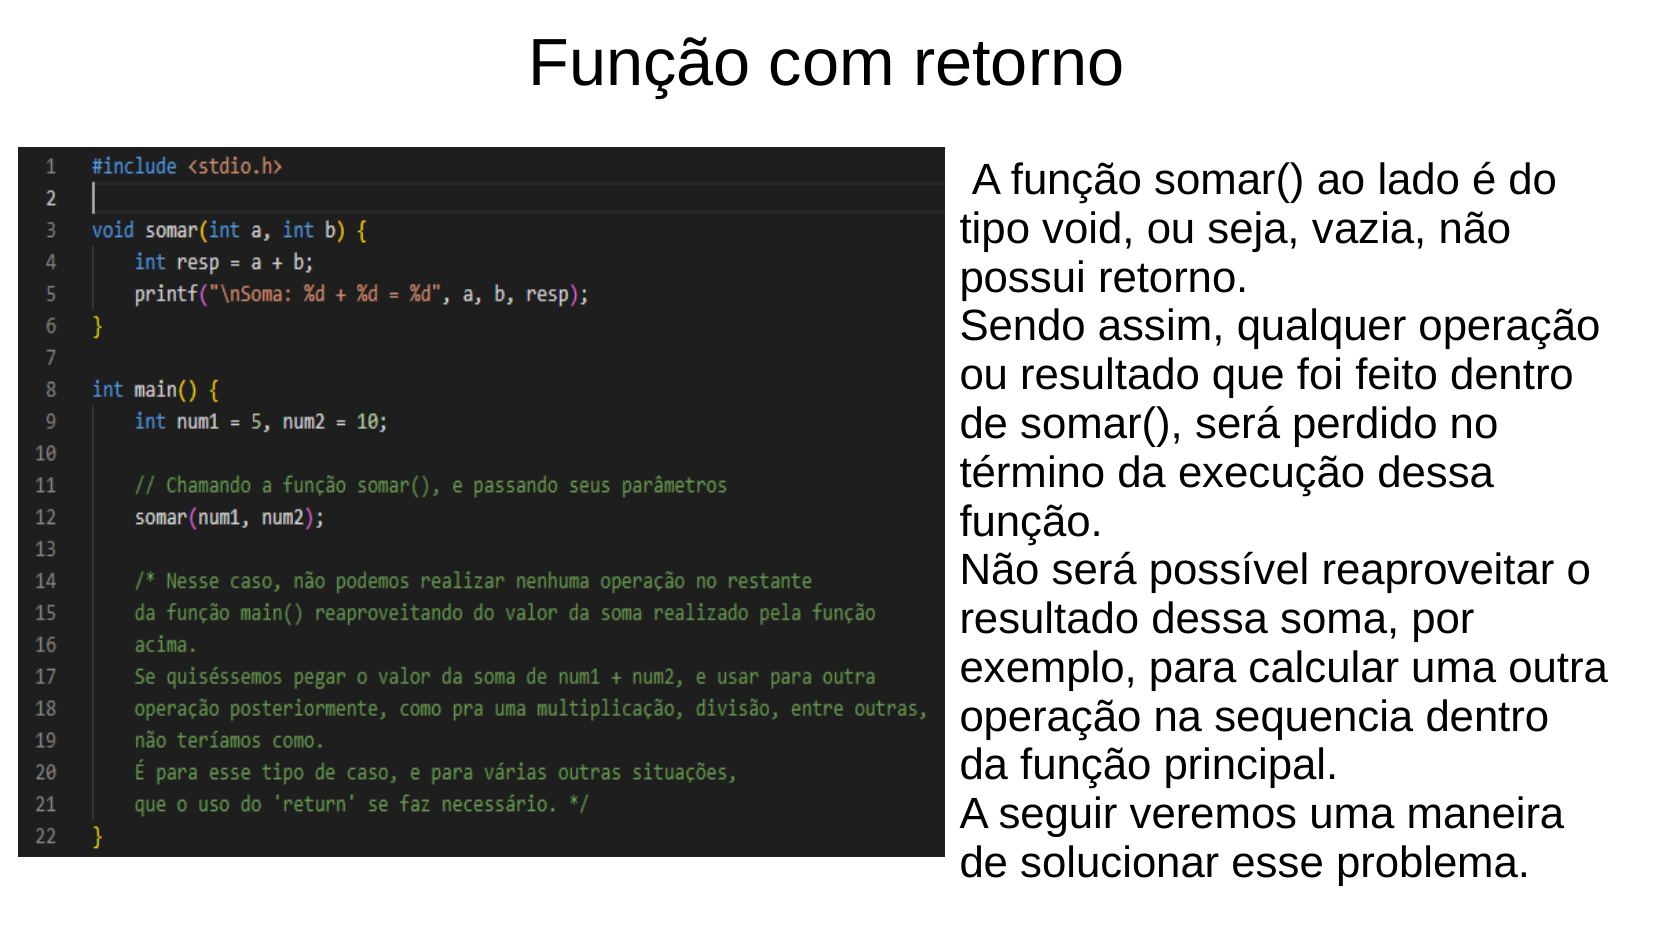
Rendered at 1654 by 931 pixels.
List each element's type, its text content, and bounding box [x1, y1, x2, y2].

title Função com retorno [82, 7, 1571, 119]
picture [18, 147, 944, 857]
text_box A função somar() ao lado é do tipo void, ou seja, vazia, não possui retorno. Sendo assim, qualquer operação ou resultado que foi feito dentro de somar(), será perdido no término da execução dessa função. Não será possível reaproveitar o resultado dessa soma, por exemplo, para calcular uma outra operação na sequencia dentro da função principal. A seguir veremos uma maneira de solucionar esse problema. [944, 147, 1625, 895]
